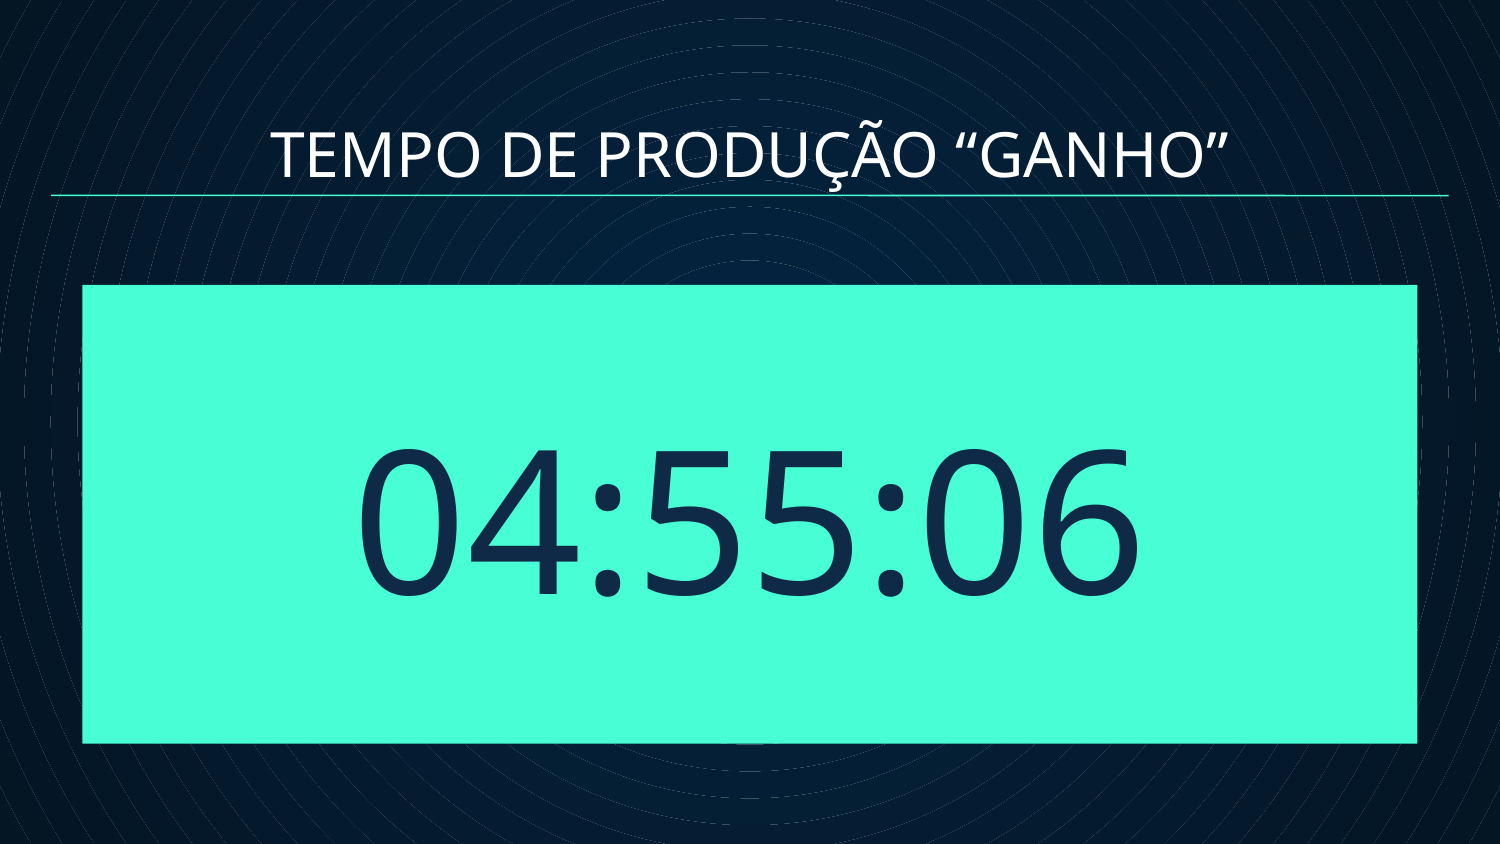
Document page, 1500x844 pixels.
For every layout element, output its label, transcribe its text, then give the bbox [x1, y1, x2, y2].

text_box TEMPO DE PRODUÇÃO “GANHO” [51, 105, 1449, 194]
text_box TEMPO DE PRODUÇÃO “GANHO” [51, 197, 1449, 205]
text_box 04:55:06 [82, 284, 1418, 744]
